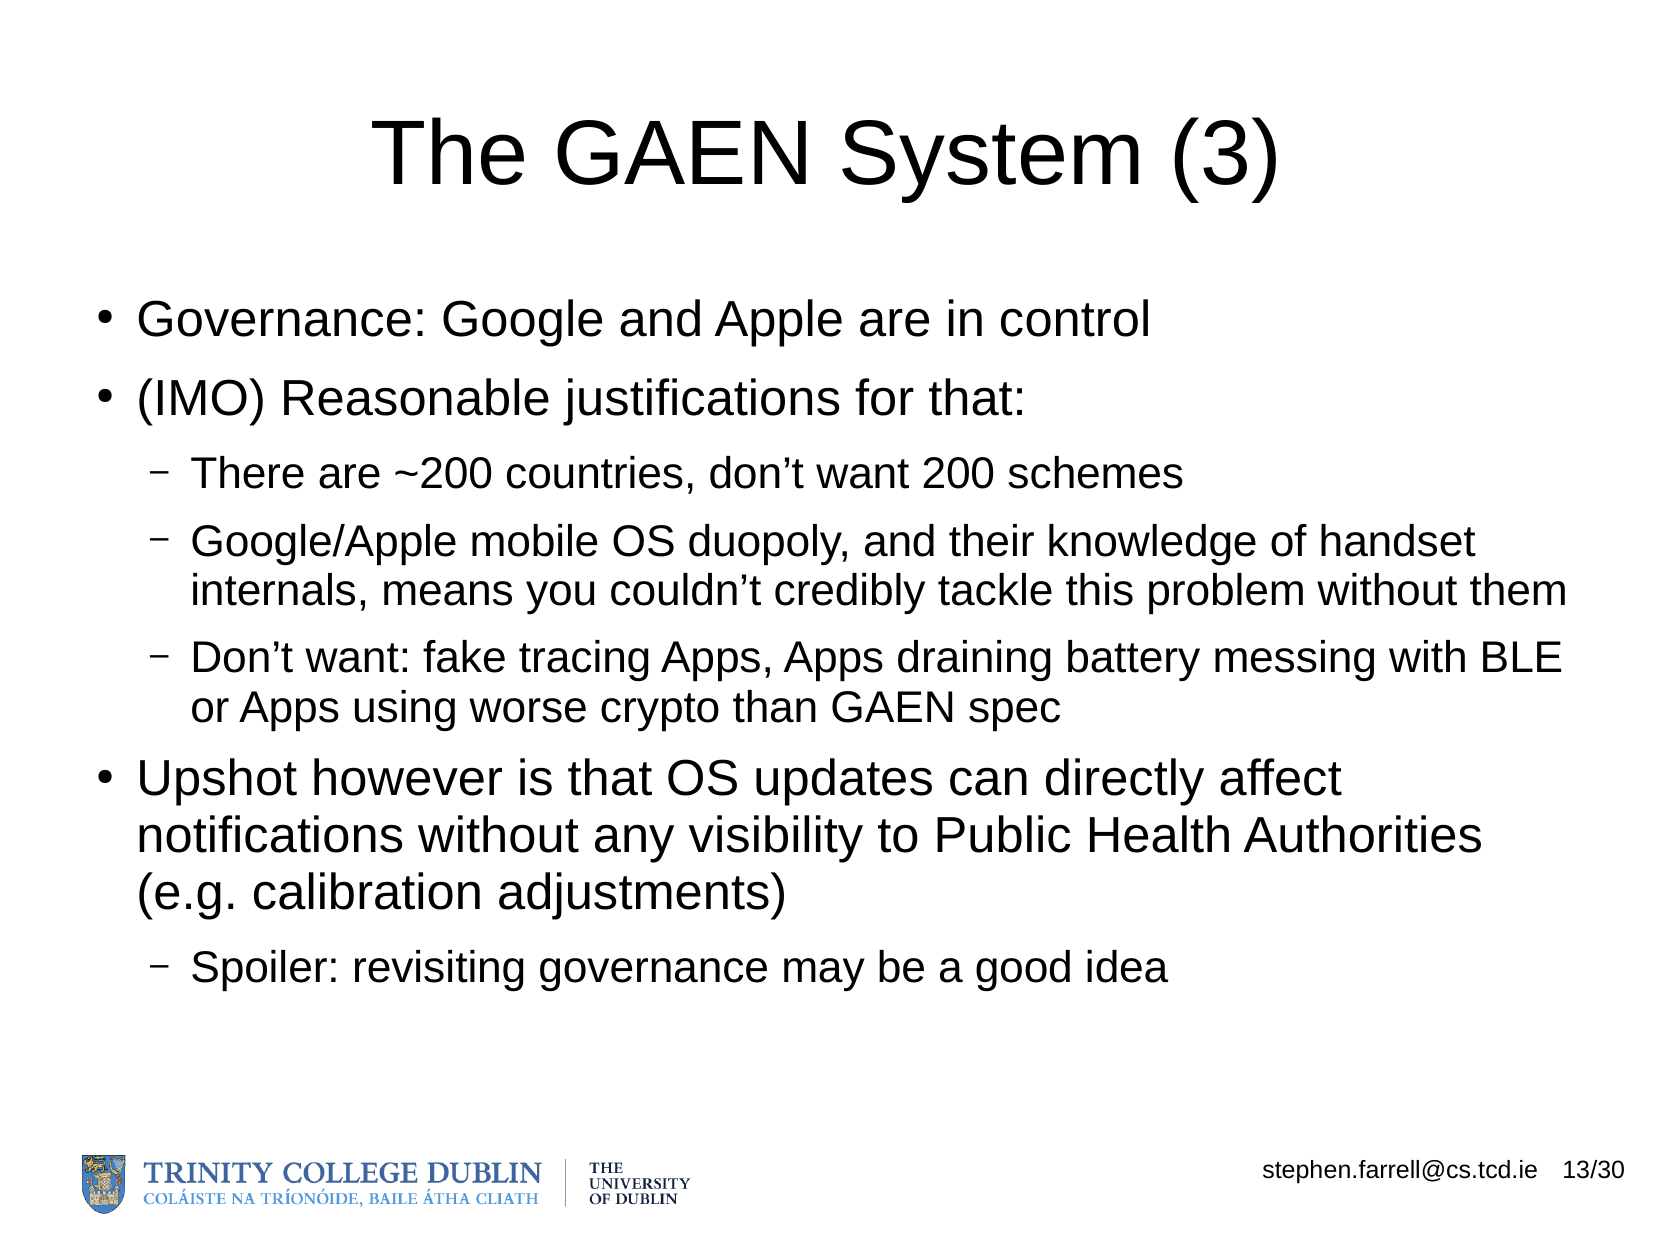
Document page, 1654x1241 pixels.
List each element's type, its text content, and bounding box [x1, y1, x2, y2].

title The GAEN System (3) [82, 49, 1571, 257]
picture [82, 1155, 694, 1214]
list Governance: Google and Apple are in control (IMO) Reasonable justifications for that: There are ~200 countries, don’t want 200 schemes Google/Apple mobile OS duopoly, and their knowledge of handset internals, means you couldn’t credibly tackle this problem without them Don’t want: fake tracing Apps, Apps draining battery messing with BLE or Apps using worse crypto than GAEN spec Upshot however is that OS updates can directly affect notifications without any visibility to Public Health Authorities (e.g. calibration adjustments) Spoiler: revisiting governance may be a good idea [82, 290, 1571, 1010]
